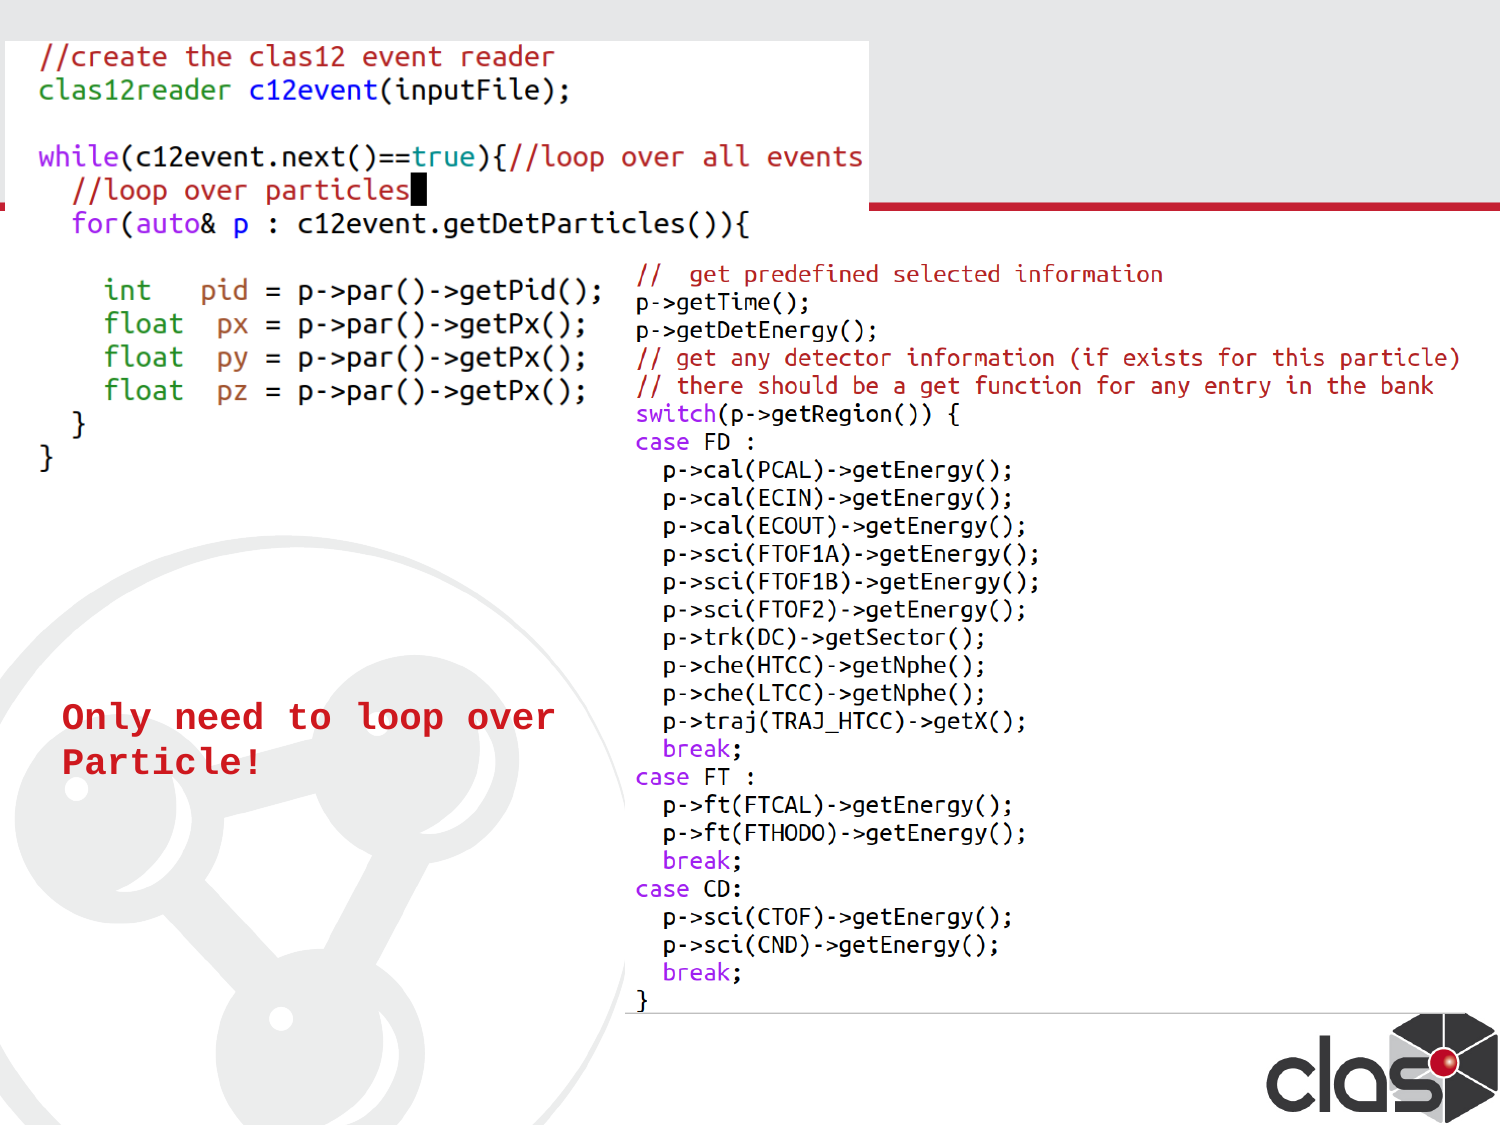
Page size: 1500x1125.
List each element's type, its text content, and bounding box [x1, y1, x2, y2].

text_box Only need to loop over Particle! [47, 685, 572, 785]
picture [0, 41, 1500, 1125]
